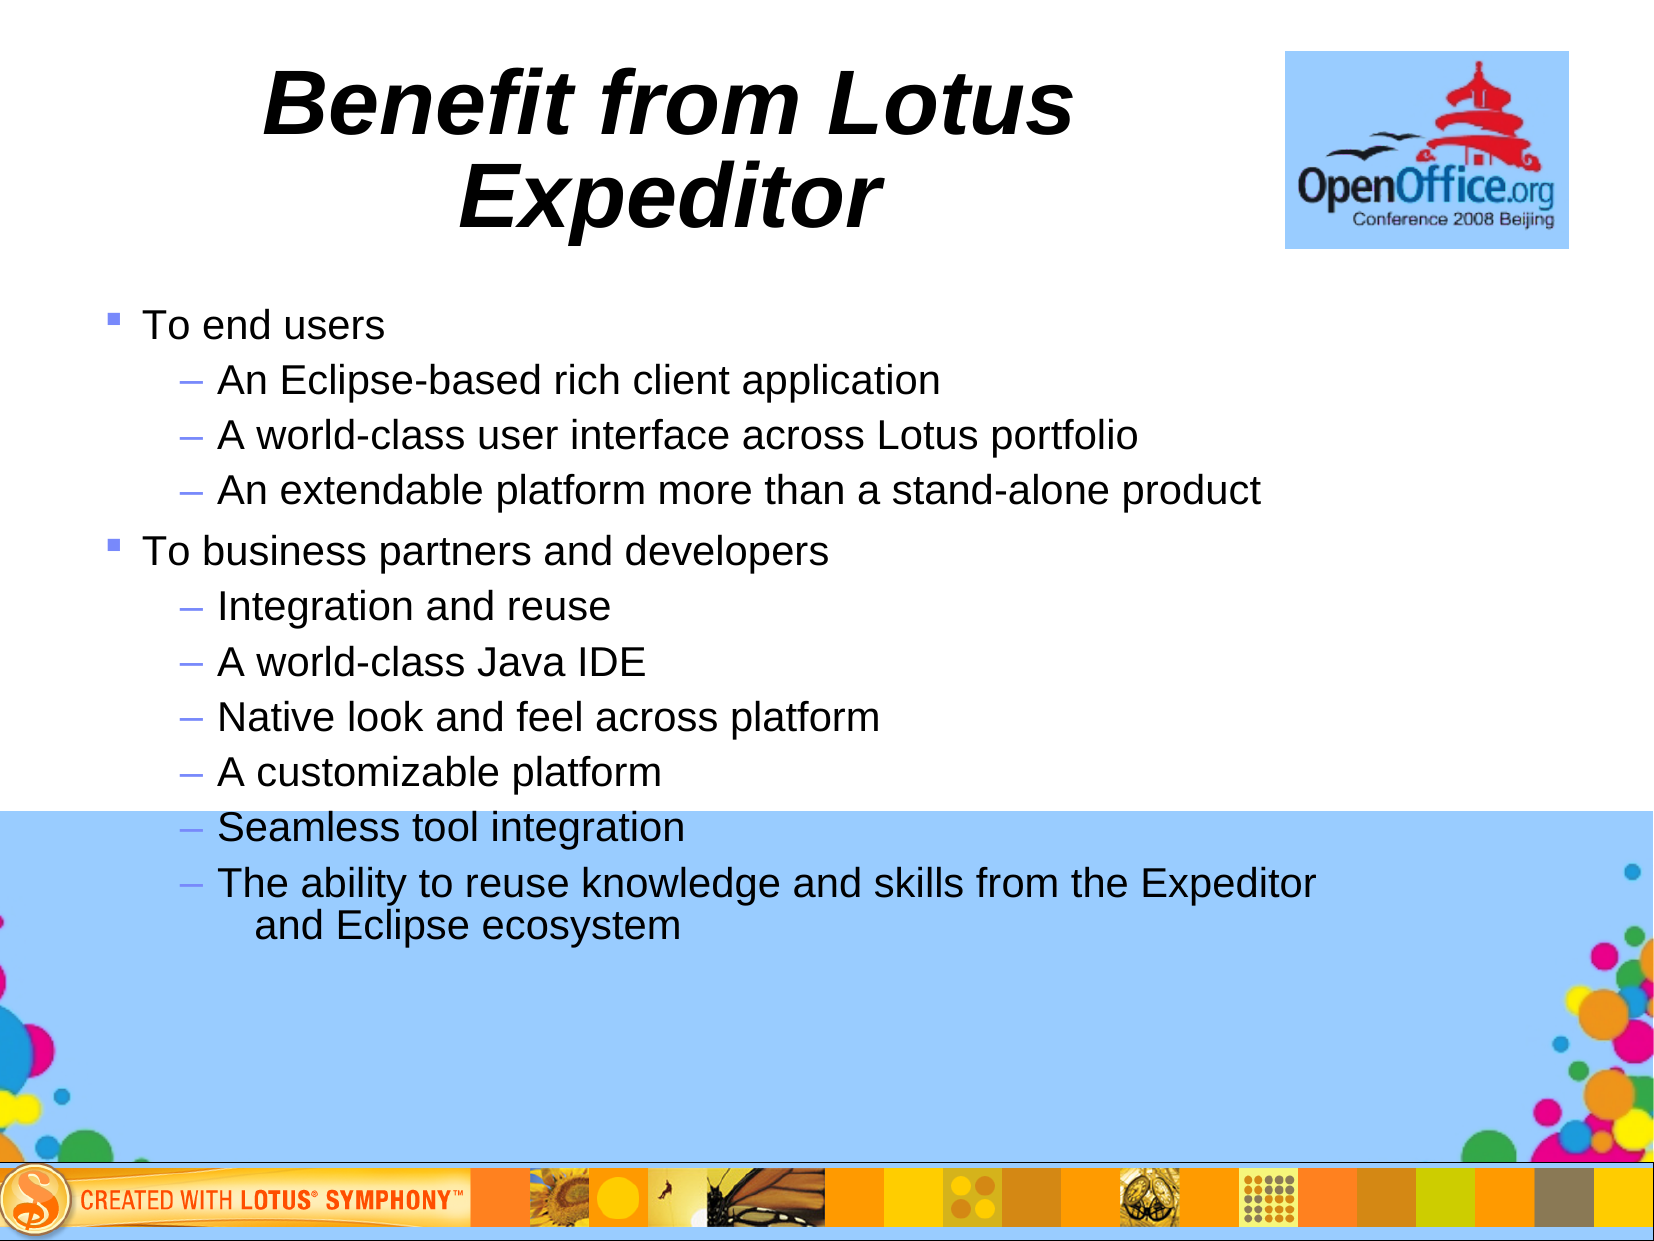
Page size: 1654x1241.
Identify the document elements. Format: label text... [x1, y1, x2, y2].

picture [1285, 51, 1569, 250]
picture [0, 810, 1654, 1162]
list To end users An Eclipse-based rich client application A world-class user interface across Lotus portfolio An extendable platform more than a stand-alone product To business partners and developers Integration and reuse A world-class Java IDE Native look and feel across platform A customizable platform Seamless tool integration The ability to reuse knowledge and skills from the Expeditor and Eclipse ecosystem [104, 305, 1380, 1094]
picture [0, 1163, 1653, 1240]
title Benefit from Lotus Expeditor [82, 48, 1258, 258]
